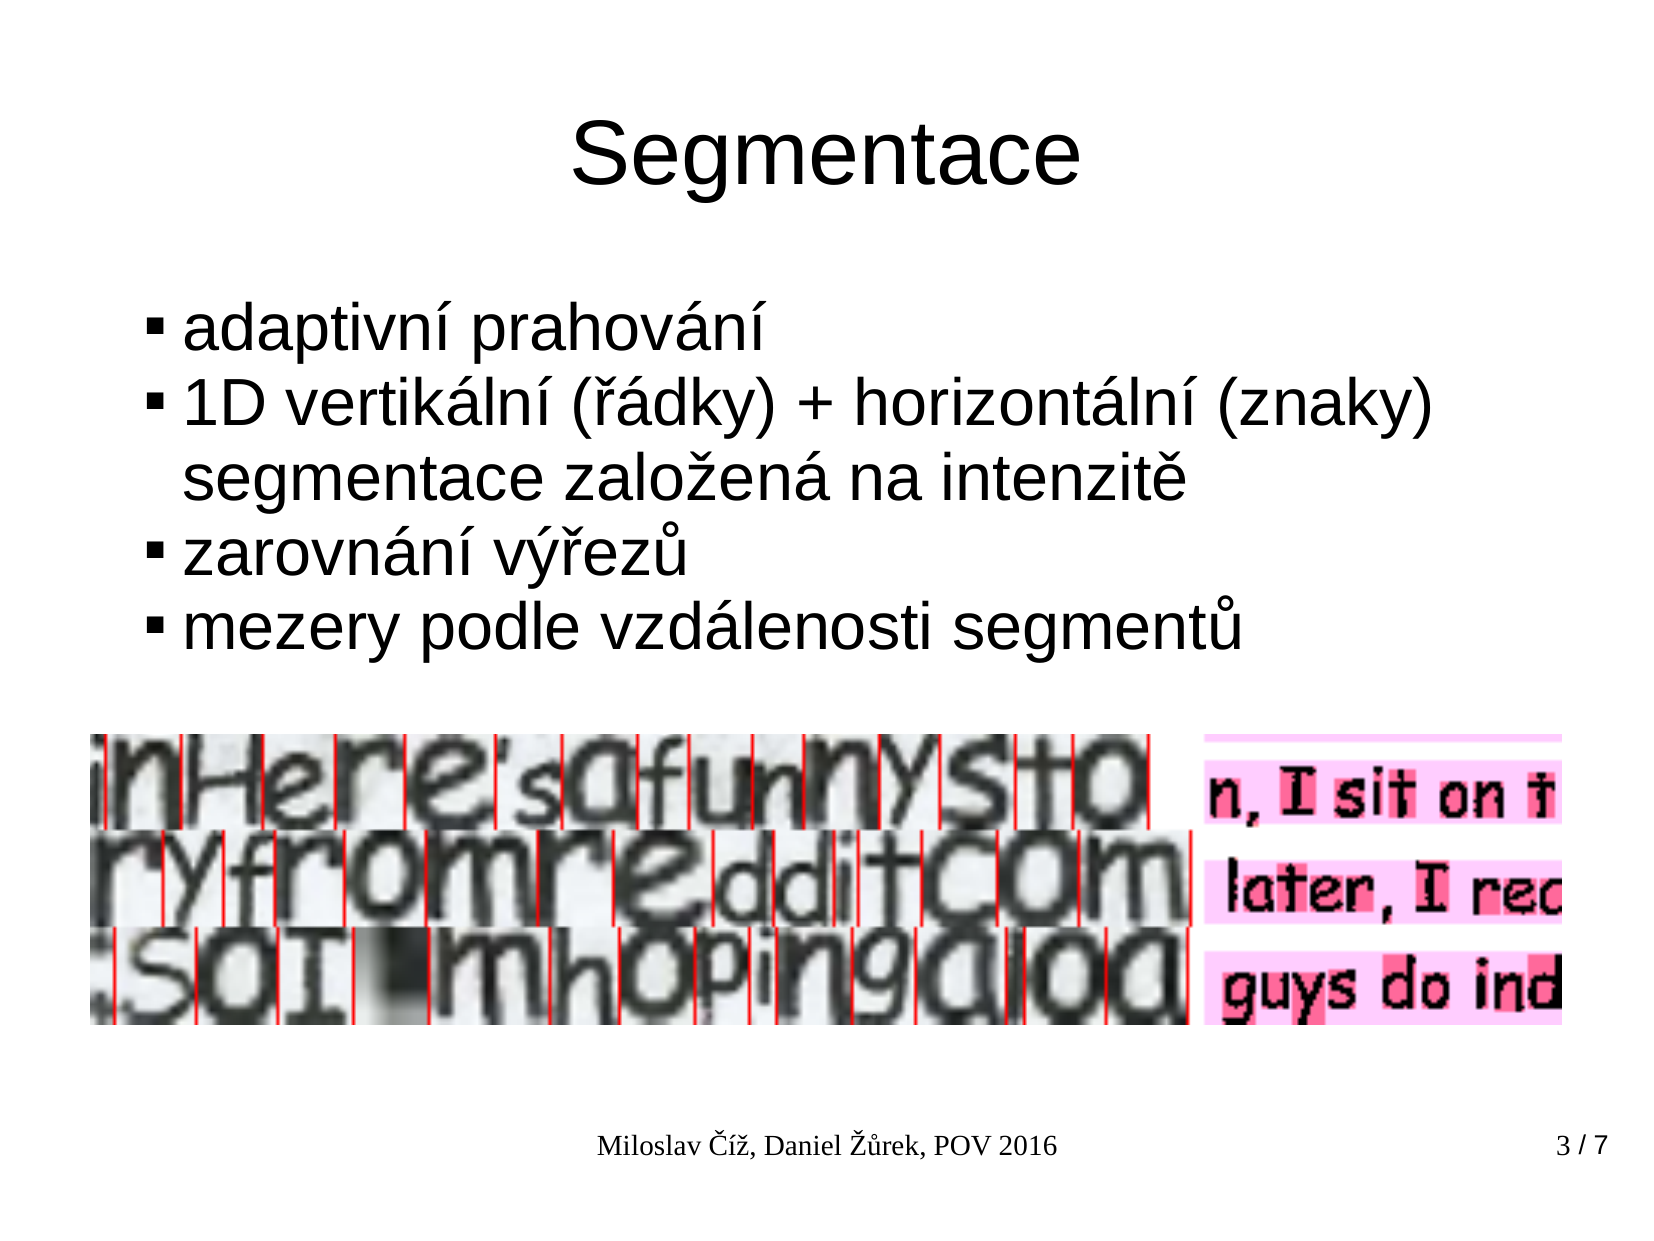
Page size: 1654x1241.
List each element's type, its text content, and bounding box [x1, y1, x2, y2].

text_box adaptivní prahování 1D vertikální (řádky) + horizontální (znaky) segmentace založená na intenzitě zarovnání výřezů mezery podle vzdálenosti segmentů [146, 290, 1636, 1010]
text_box / 7 [1578, 1129, 1654, 1241]
picture [90, 734, 1562, 1025]
title Segmentace [82, 49, 1571, 257]
